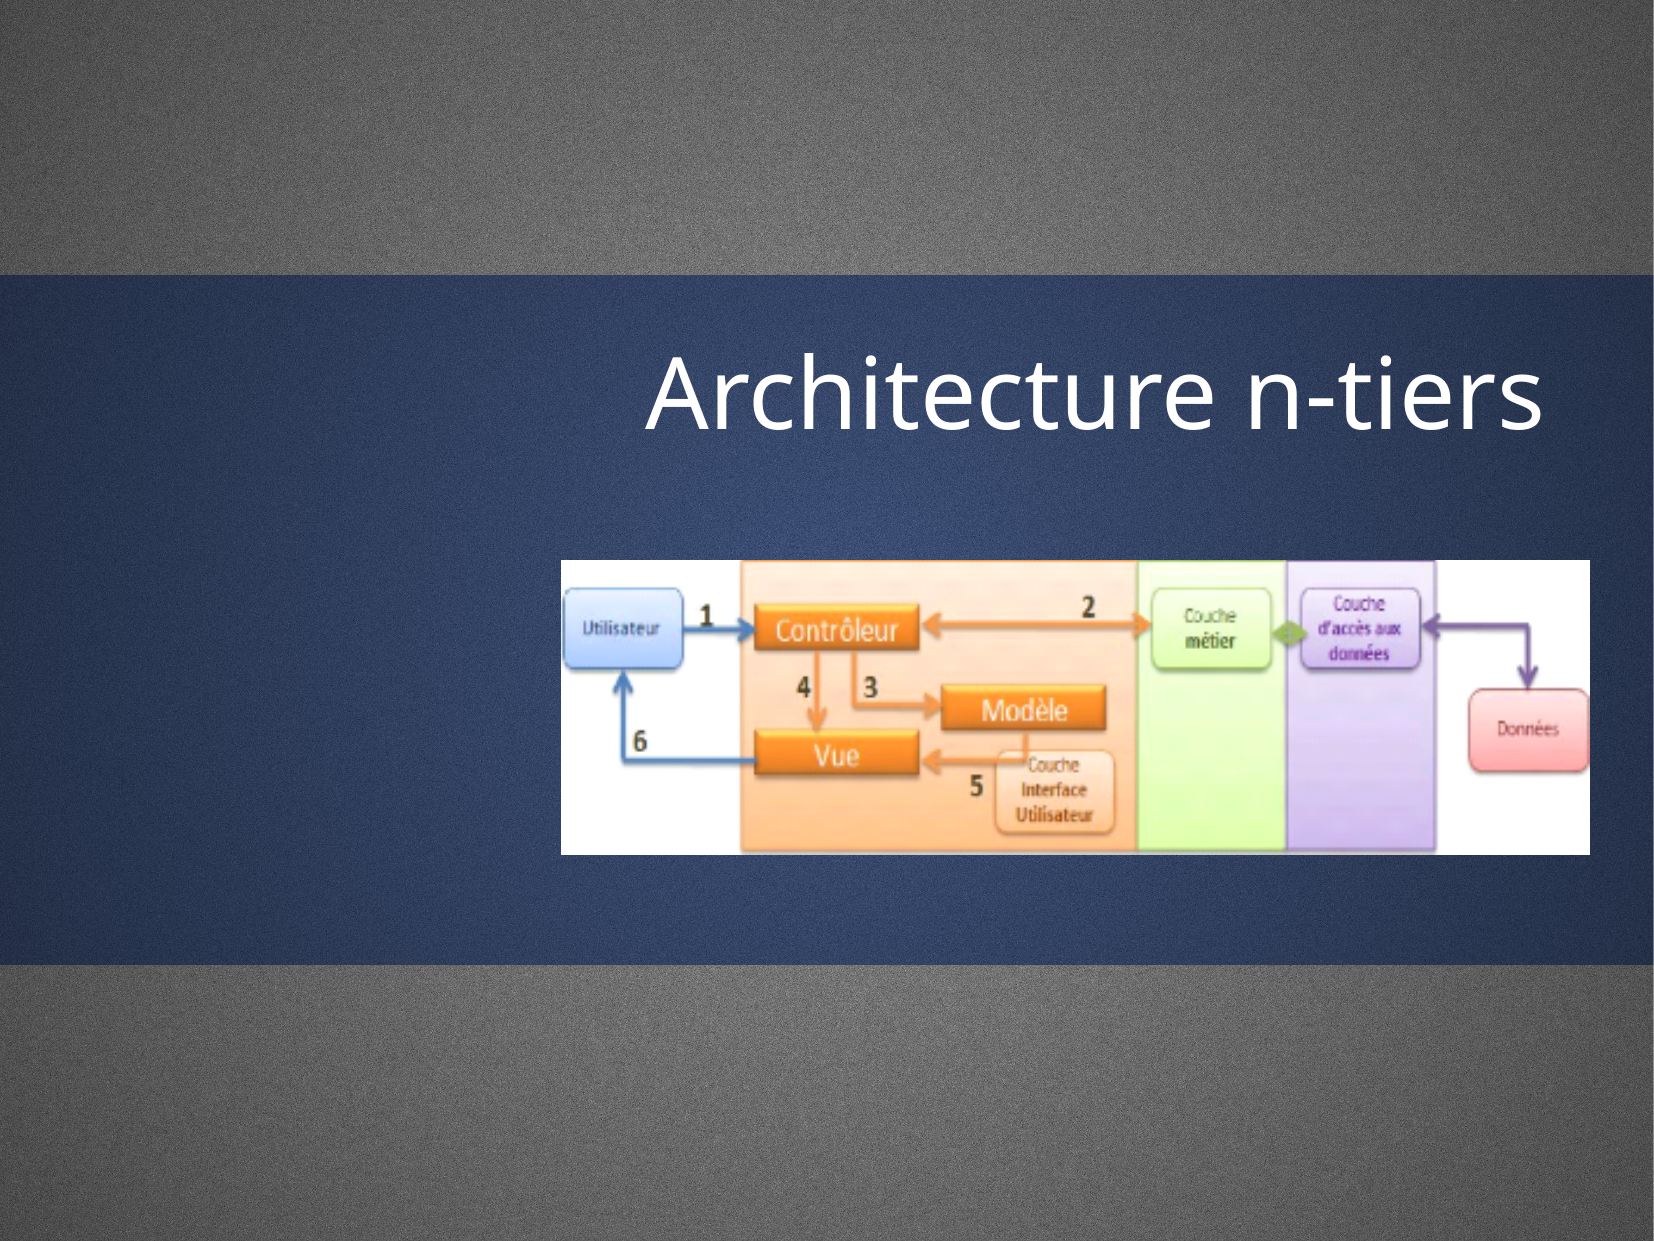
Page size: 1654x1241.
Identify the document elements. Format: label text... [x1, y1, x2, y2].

picture [0, 0, 1654, 1241]
text_box Architecture n-tiers [446, 315, 1561, 654]
